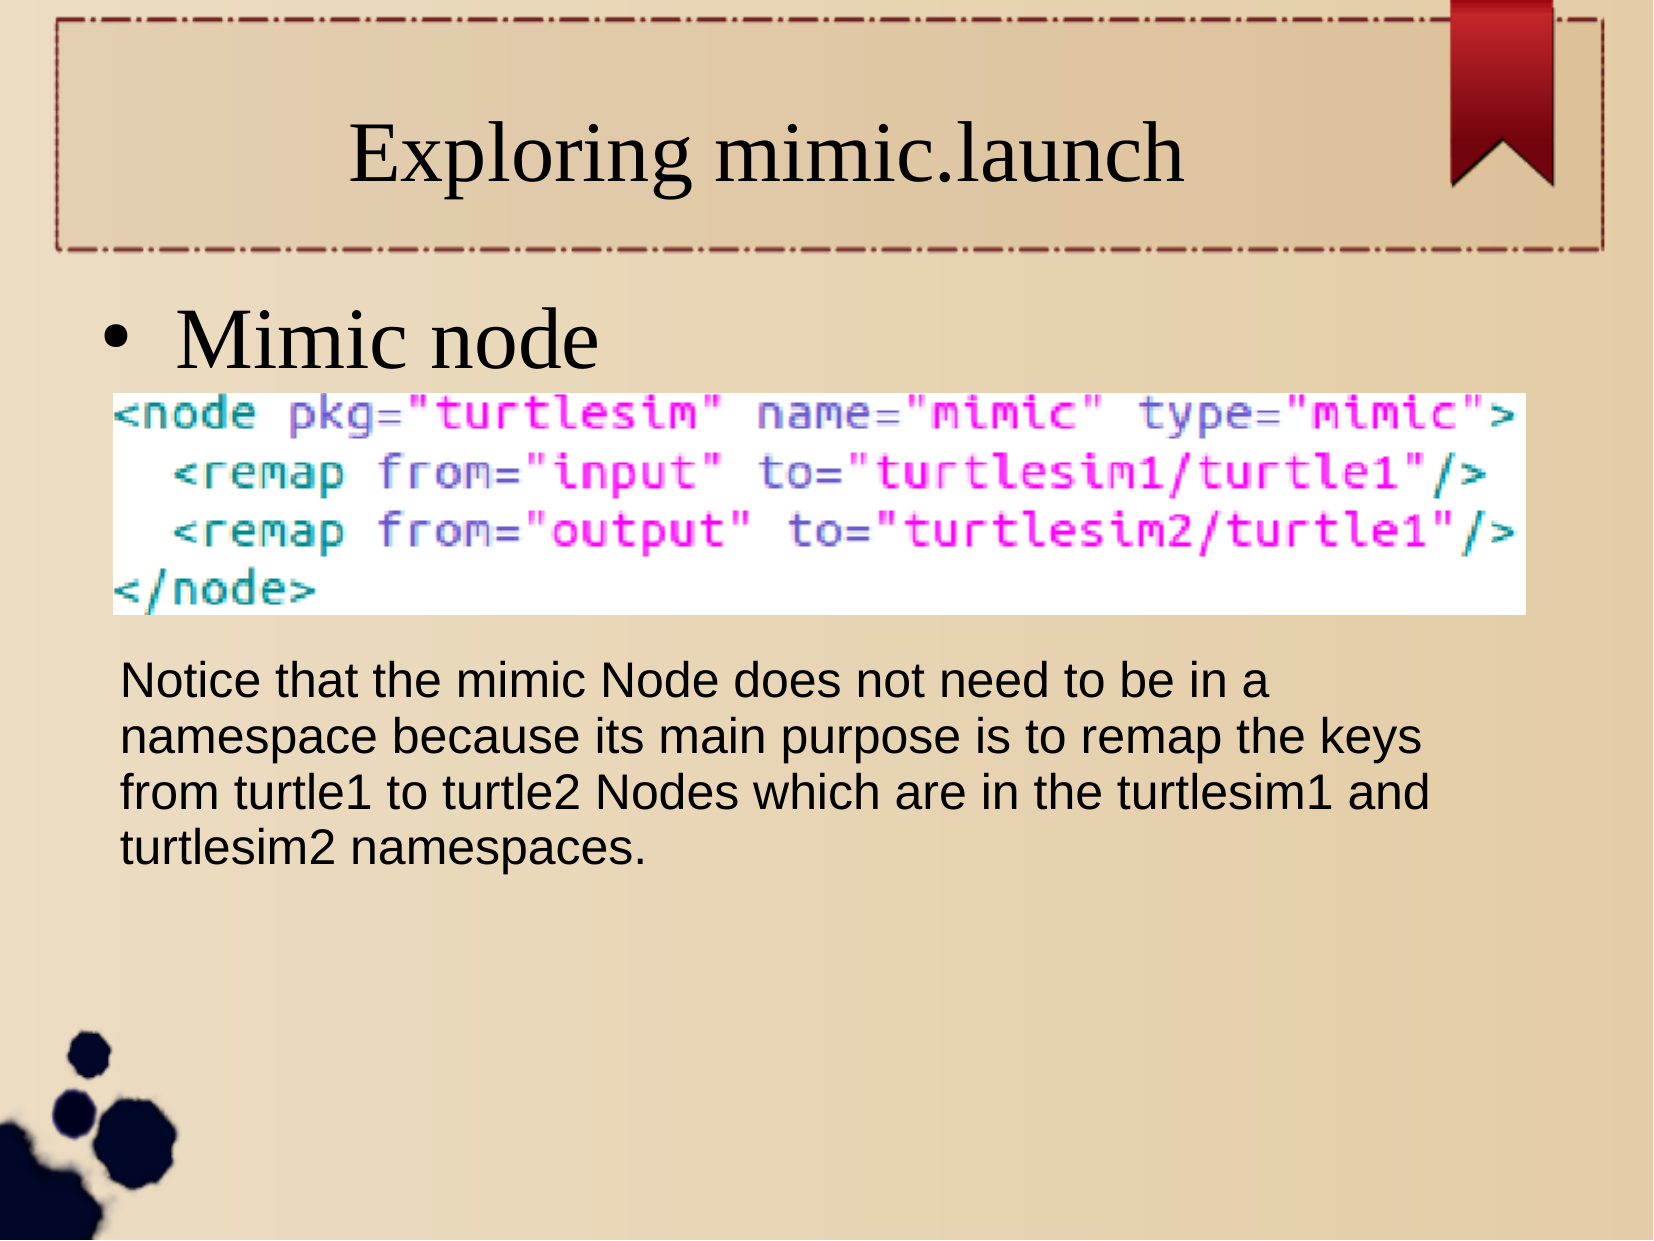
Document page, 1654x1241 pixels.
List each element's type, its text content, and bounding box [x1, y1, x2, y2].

text_box Notice that the mimic Node does not need to be in a namespace because its main purpose is to remap the keys from turtle1 to turtle2 Nodes which are in the turtlesim1 and turtlesim2 namespaces. [105, 645, 1531, 883]
title Exploring mimic.launch [82, 49, 1453, 257]
picture [0, 0, 1654, 1240]
list Mimic node [82, 290, 1591, 601]
